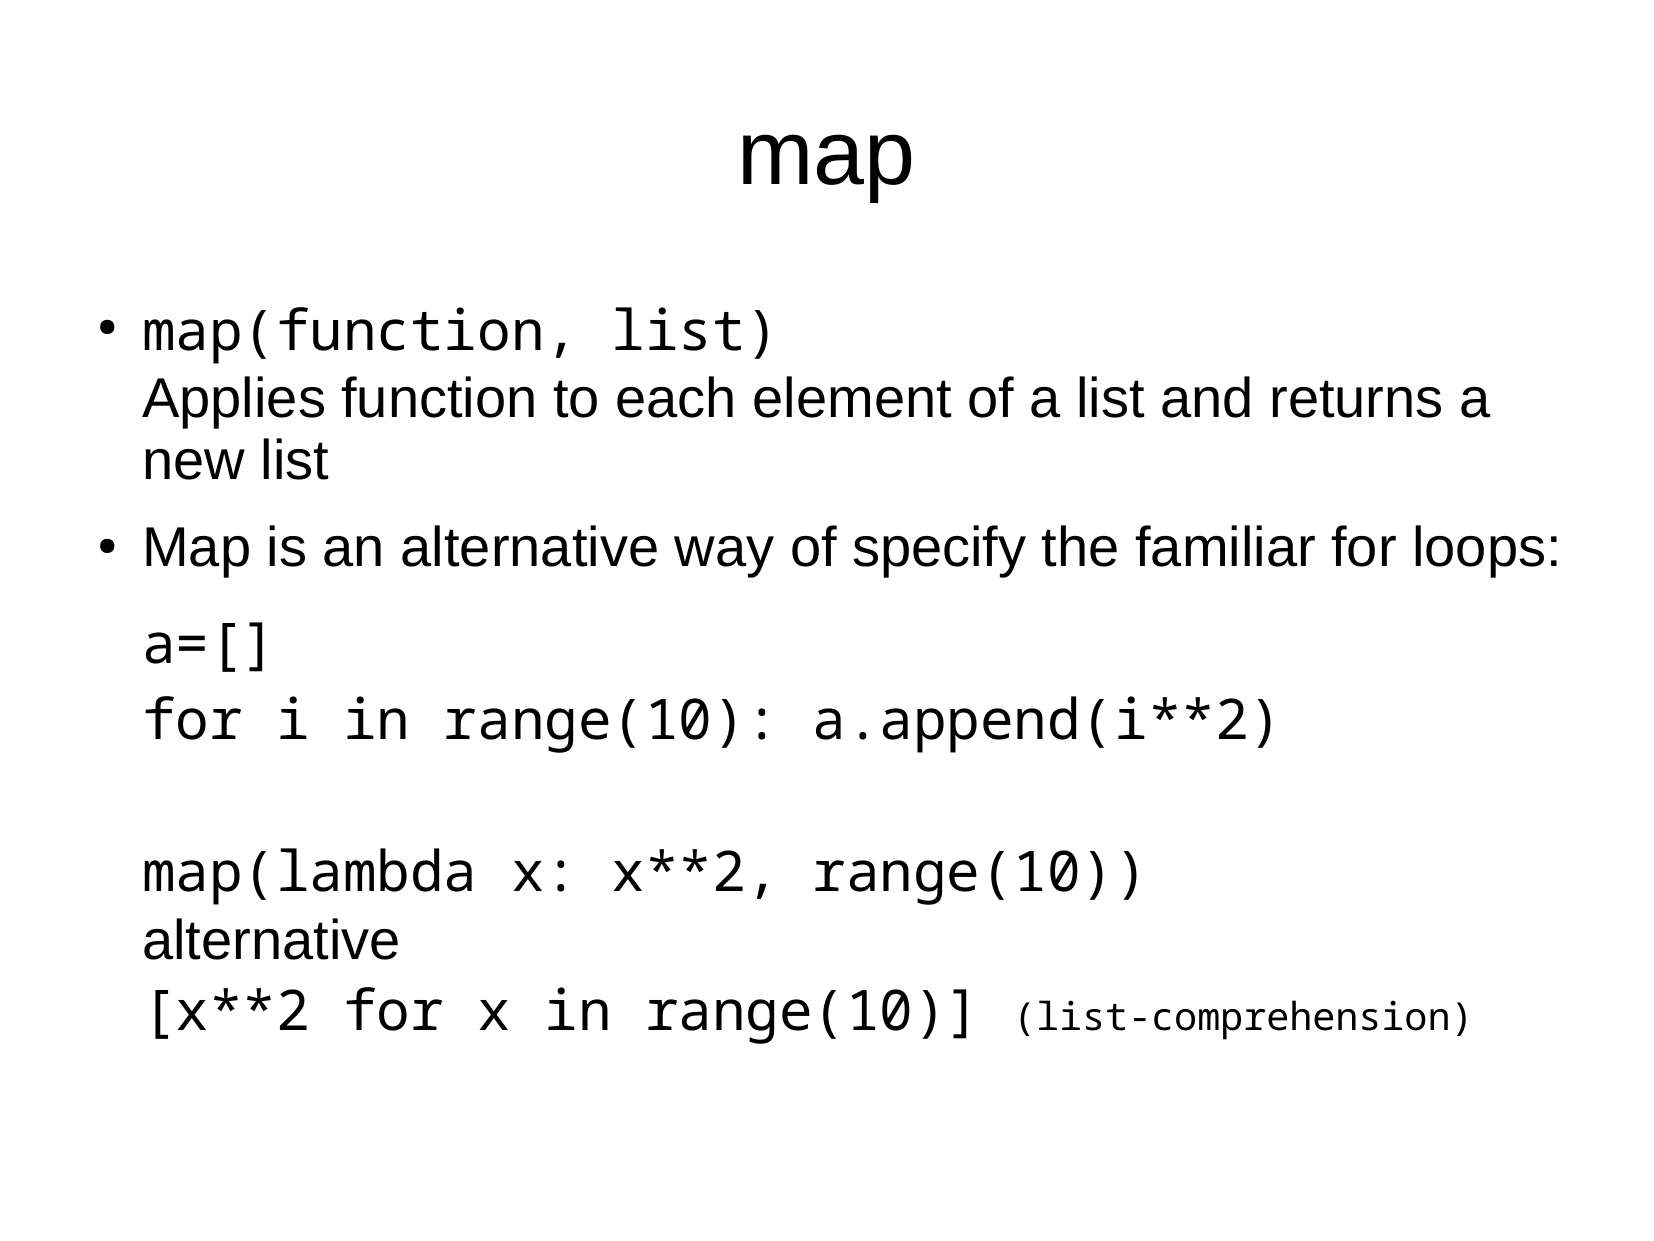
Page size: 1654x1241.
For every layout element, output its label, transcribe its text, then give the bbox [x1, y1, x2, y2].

list map(function, list) Applies function to each element of a list and returns a new list Map is an alternative way of specify the familiar for loops: a=[] for i in range(10): a.append(i**2) map(lambda x: x**2, range(10)) alternative [x**2 for x in range(10)] (list-comprehension) [82, 290, 1571, 1109]
title map [82, 56, 1571, 250]
